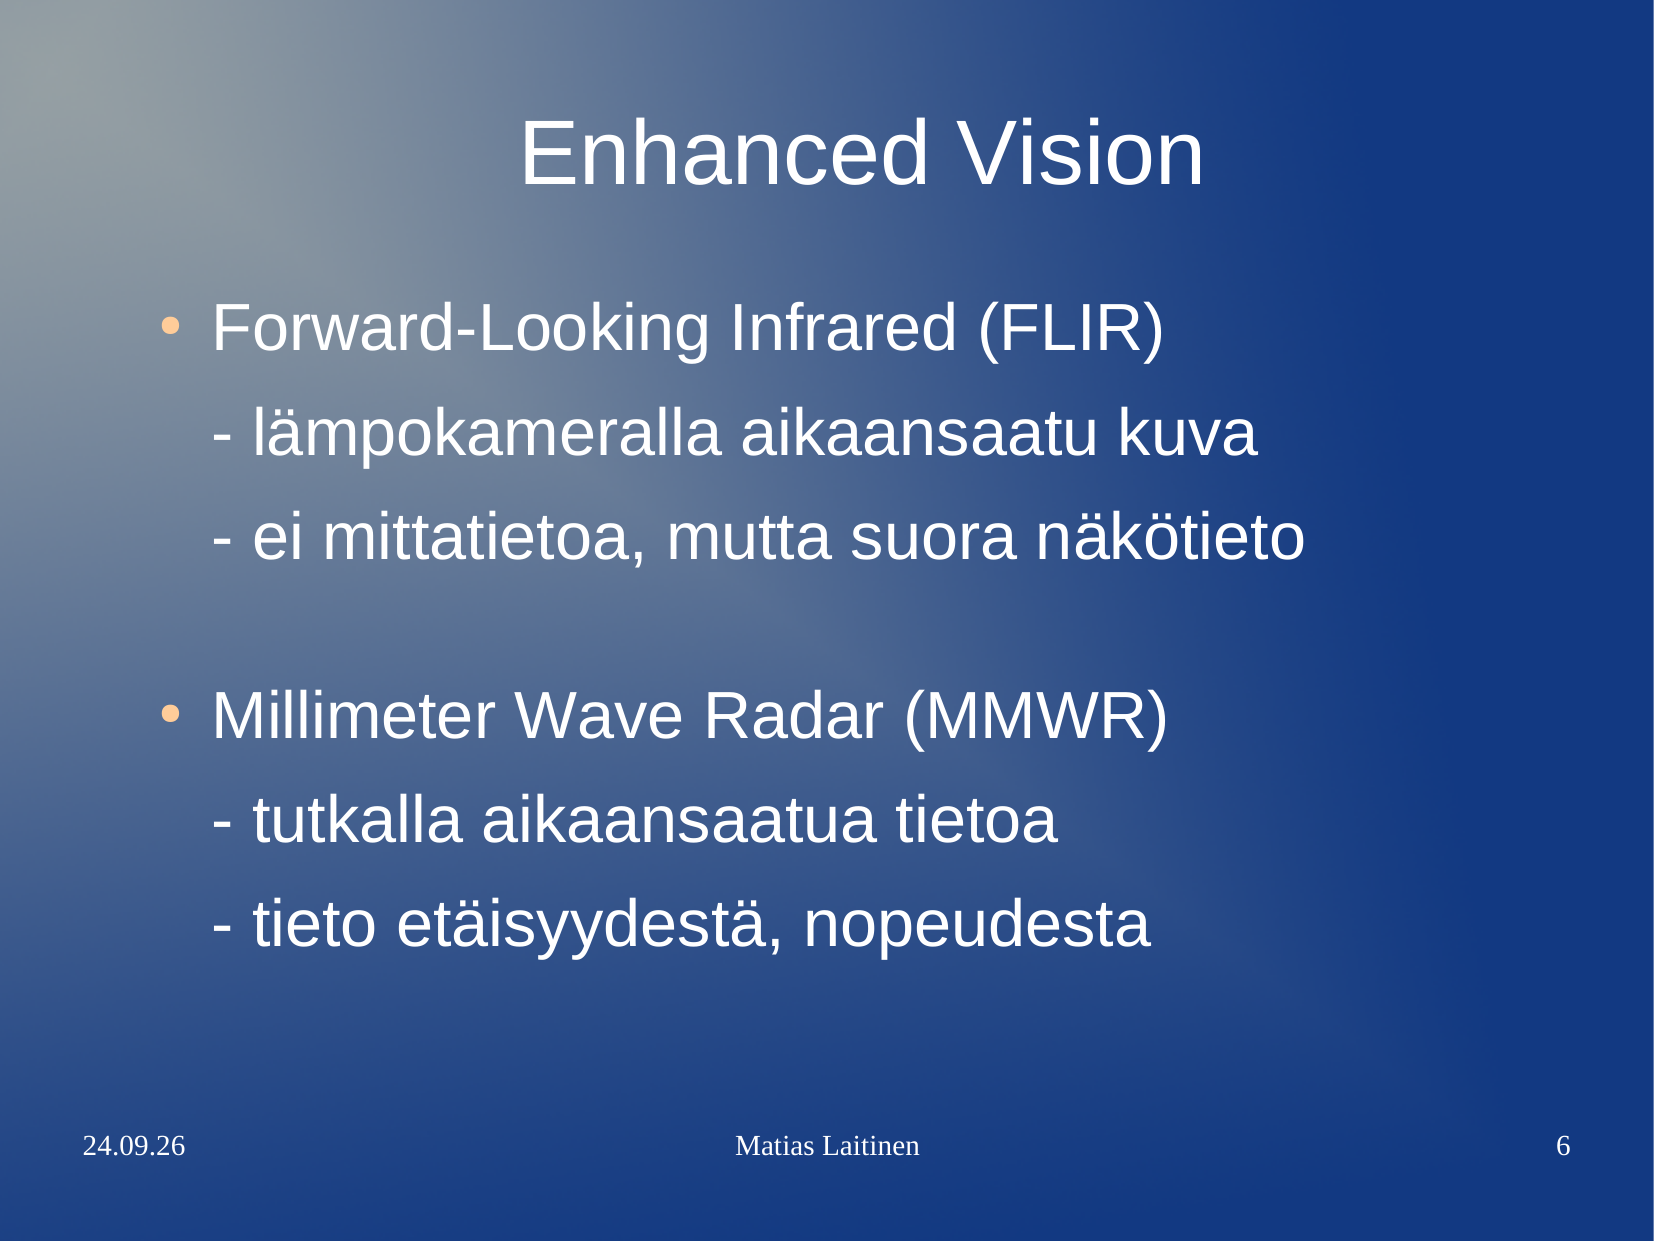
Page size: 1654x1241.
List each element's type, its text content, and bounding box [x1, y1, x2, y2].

picture [0, 0, 1654, 1241]
list Forward-Looking Infrared (FLIR) - lämpokameralla aikaansaatu kuva - ei mittatietoa, mutta suora näkötieto Millimeter Wave Radar (MMWR) - tutkalla aikaansaatua tietoa - tieto etäisyydestä, nopeudesta [82, 290, 1571, 1109]
title Enhanced Vision [82, 49, 1571, 257]
